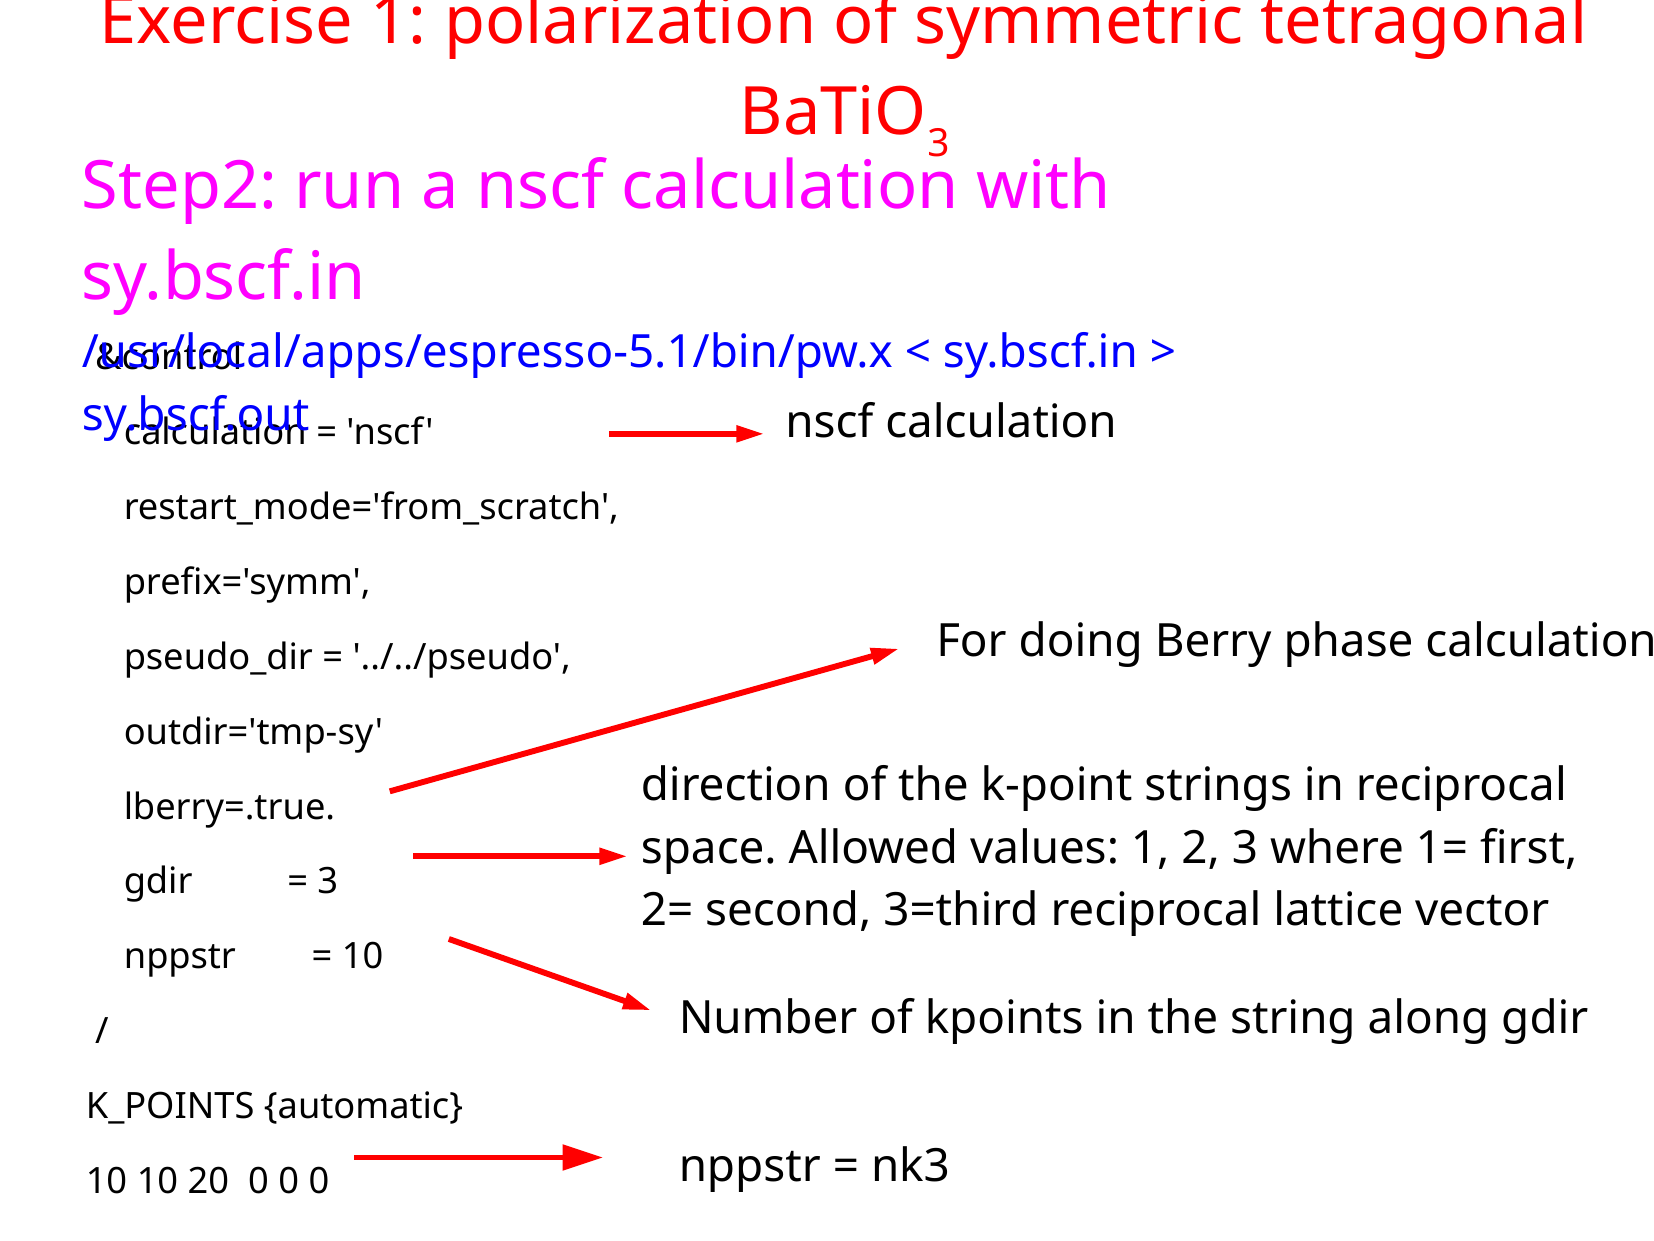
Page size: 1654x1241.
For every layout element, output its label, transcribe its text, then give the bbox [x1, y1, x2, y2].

text_box &control calculation = 'nscf' restart_mode='from_scratch', prefix='symm', pseudo_dir = '../../pseudo', outdir='tmp-sy' lberry=.true. gdir = 3 nppstr = 10 / K_POINTS {automatic} 10 10 20 0 0 0 [802, 355, 974, 378]
text_box Step2: run a nscf calculation with sy.bscf.in /usr/local/apps/espresso-5.1/bin/pw.x < sy.bscf.in > sy.bscf.out [67, 174, 1371, 355]
text_box direction of the k-point strings in reciprocal space. Allowed values: 1, 2, 3 where 1= first, 2= second, 3=third reciprocal lattice vector [625, 744, 1643, 961]
text_box Number of kpoints in the string along gdir [661, 974, 1512, 1063]
text_box nppstr = nk3 [661, 1122, 953, 1211]
text_box For doing Berry phase calculations [906, 597, 1619, 686]
text_box nscf calculation [767, 378, 1193, 467]
title Exercise 1: polarization of symmetric tetragonal BaTiO3 [35, 0, 1654, 174]
text_box &control calculation = 'nscf' restart_mode='from_scratch', prefix='symm', pseudo_dir = '../../pseudo', outdir='tmp-sy' lberry=.true. gdir = 3 nppstr = 10 / K_POINTS {automatic} 10 10 20 0 0 0 [85, 330, 1595, 1205]
